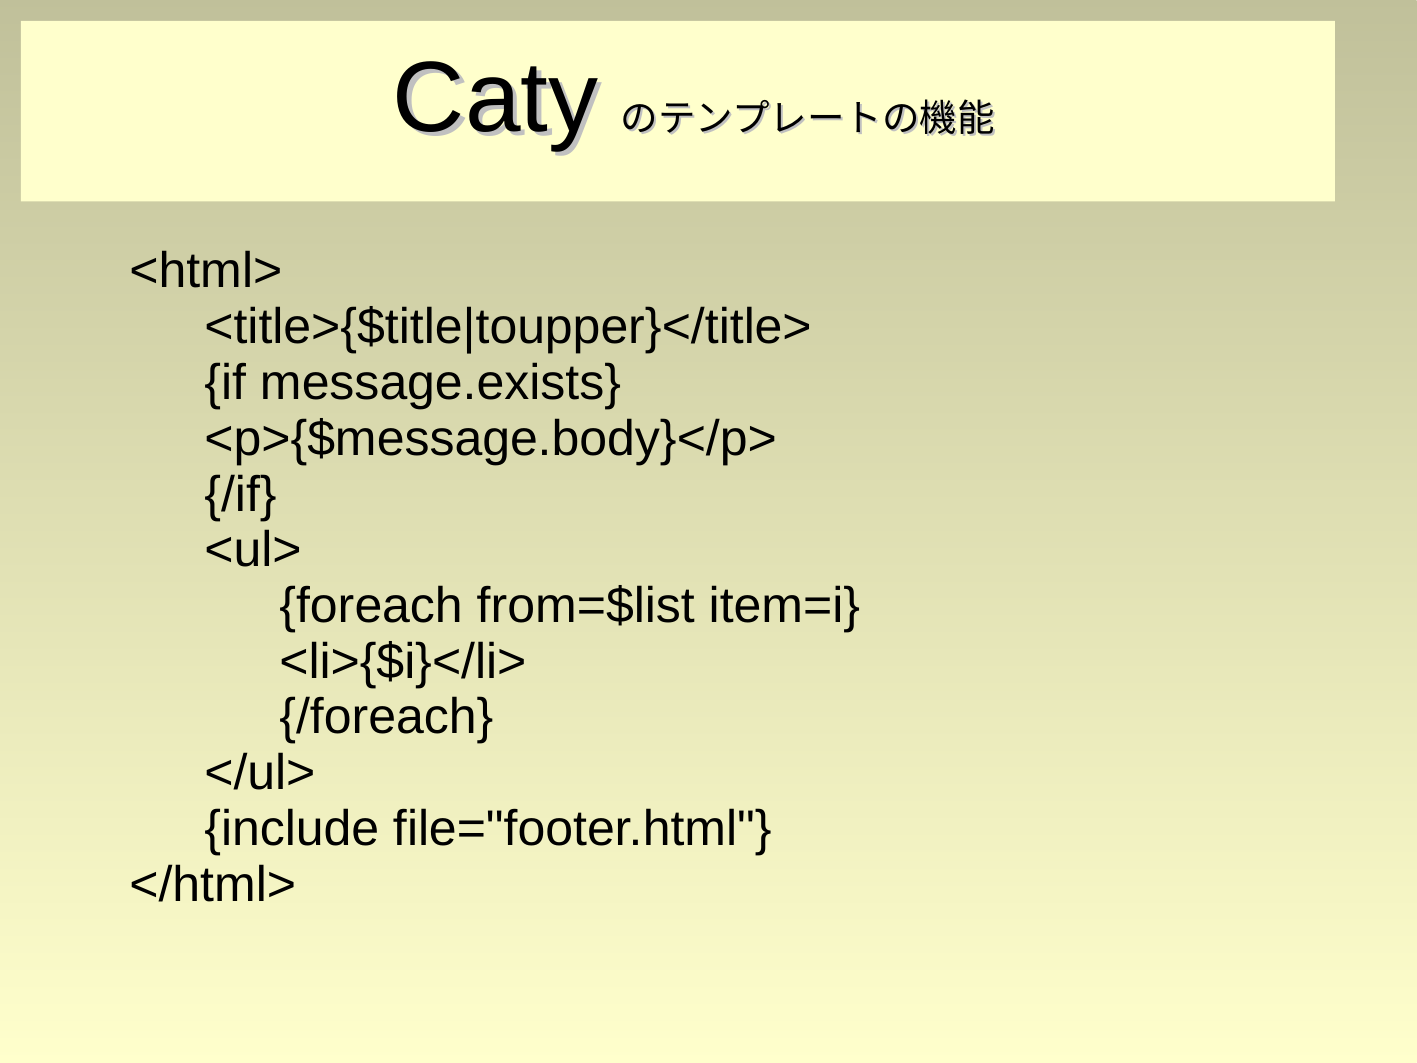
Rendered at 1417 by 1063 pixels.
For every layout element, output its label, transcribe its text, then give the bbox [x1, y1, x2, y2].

text_box <html> <title>{$title|toupper}</title> {if message.exists} <p>{$message.body}</p> {/if} <ul> {foreach from=$list item=i} <li>{$i}</li> {/foreach} </ul> {include file="footer.html"} </html> [114, 235, 1188, 1025]
text_box [20, 20, 1335, 202]
text_box Catyのテンプレートの機能 [22, 33, 1365, 300]
